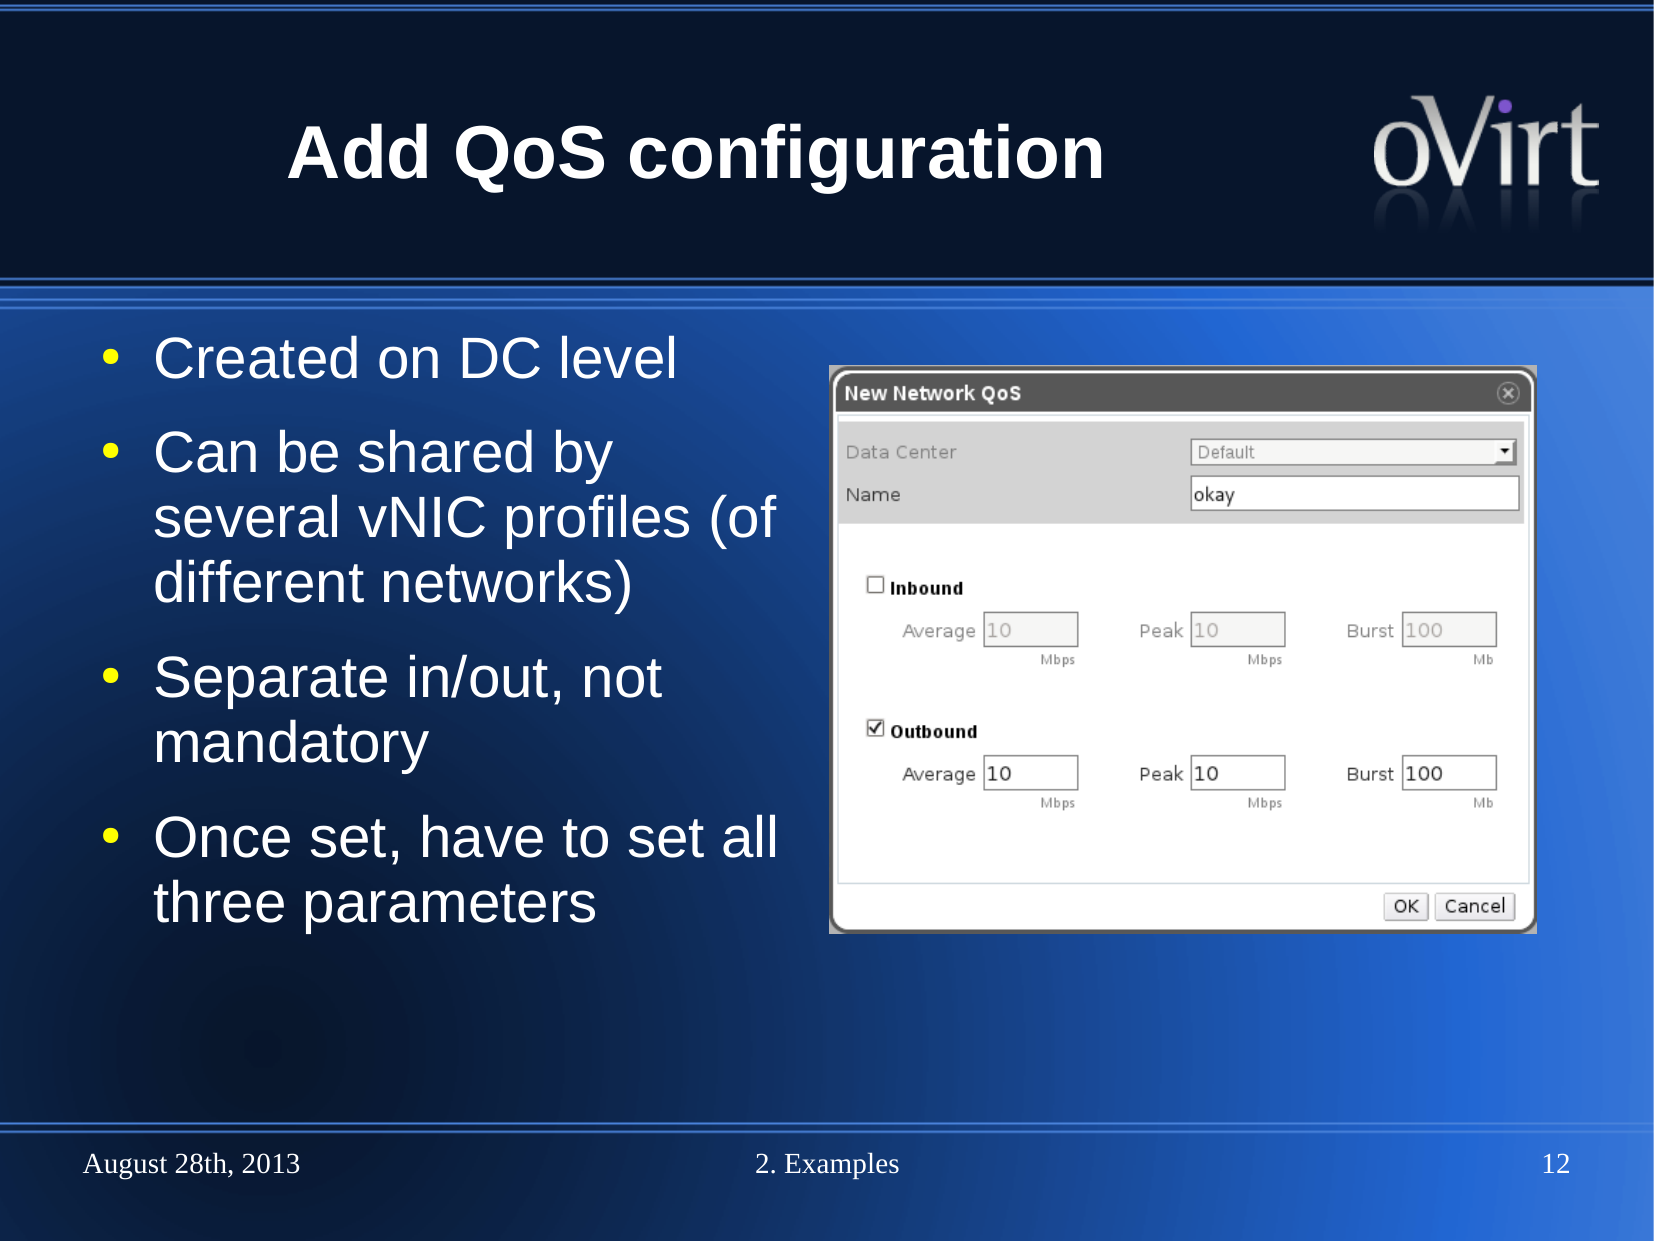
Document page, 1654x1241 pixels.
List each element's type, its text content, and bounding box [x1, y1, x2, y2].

list Created on DC level Can be shared by several vNIC profiles (of different networks) Separate in/out, not mandatory Once set, have to set all three parameters [82, 325, 793, 1031]
title Add QoS configuration [82, 49, 1312, 257]
picture [0, 0, 1654, 1241]
